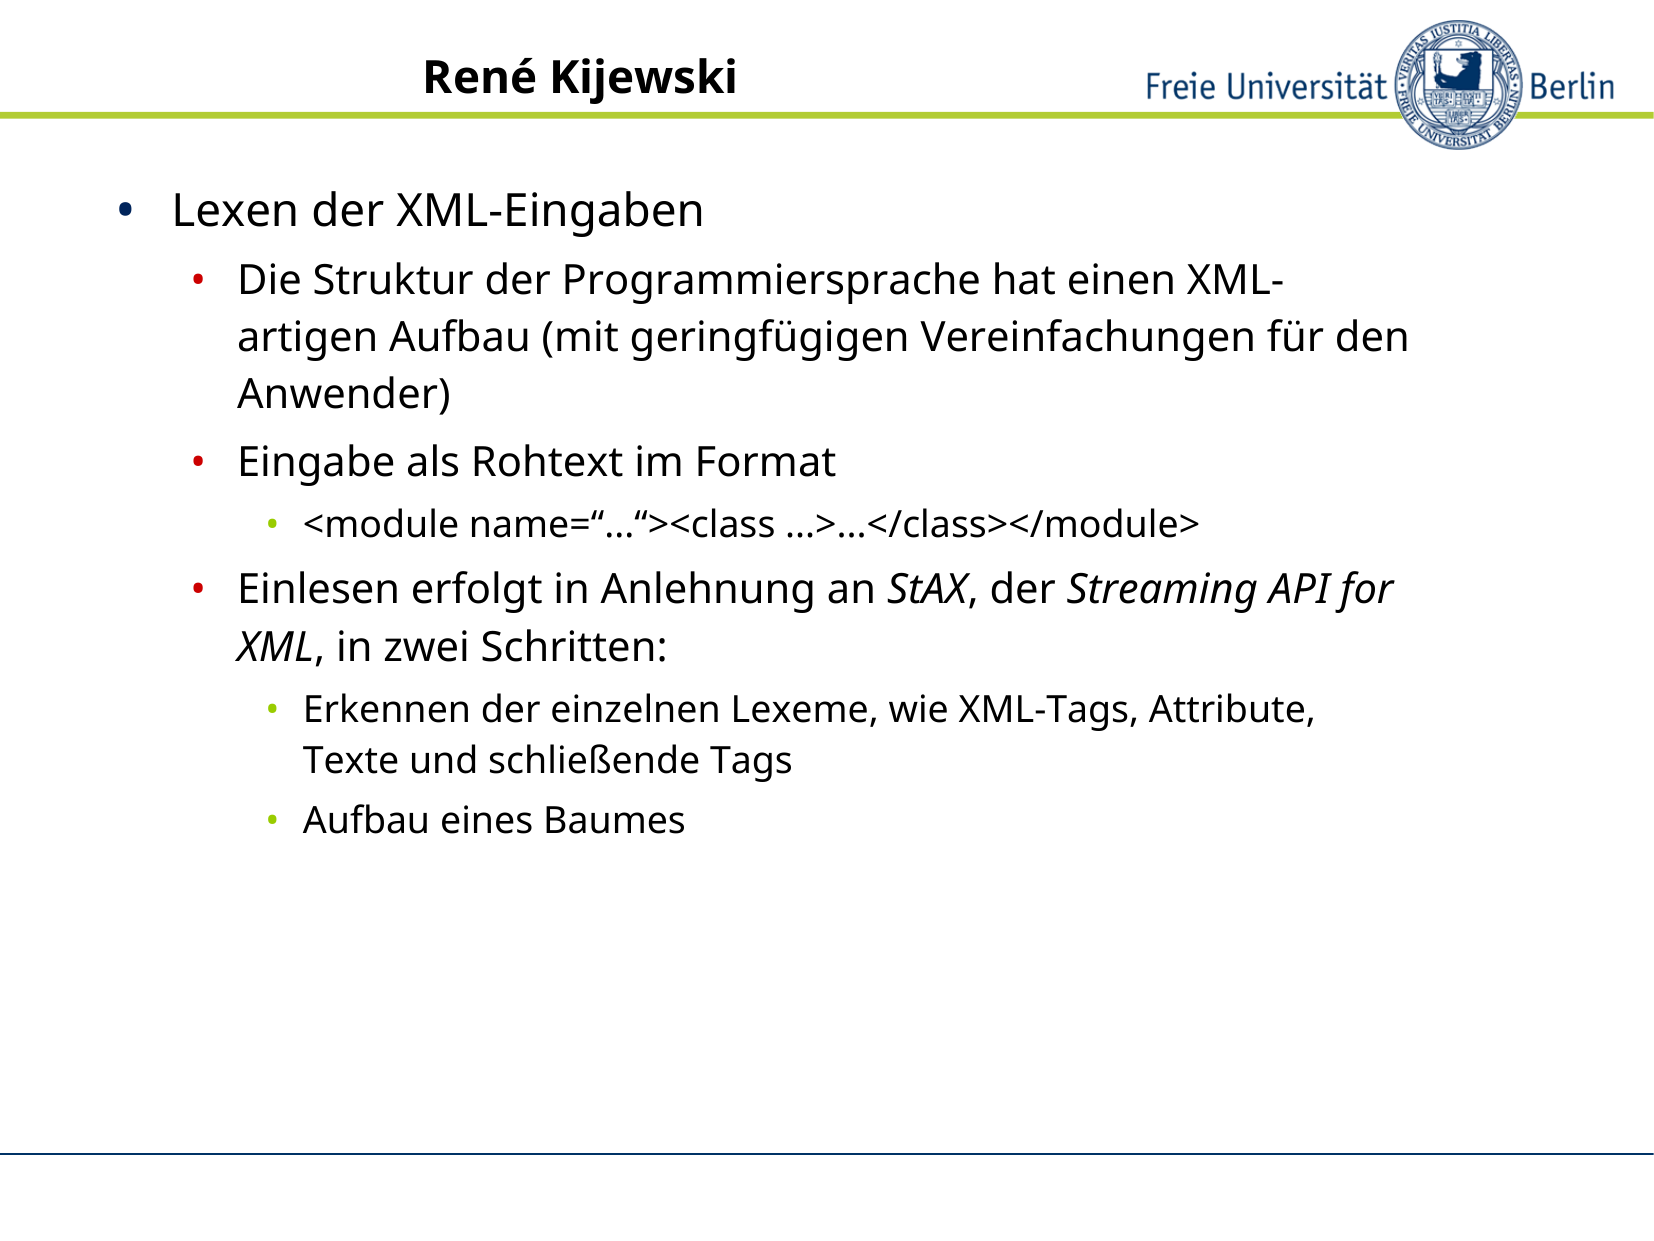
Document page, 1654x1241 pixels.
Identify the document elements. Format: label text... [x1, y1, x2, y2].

list Lexen der XML-Eingaben Die Struktur der Programmiersprache hat einen XML-artigen Aufbau (mit geringfügigen Vereinfachungen für den Anwender) Eingabe als Rohtext im Format <module name=“...“><class ...>...</class></module> Einlesen erfolgt in Anlehnung an StAX, der Streaming API for XML, in zwei Schritten: Erkennen der einzelnen Lexeme, wie XML-Tags, Attribute, Texte und schließende Tags Aufbau eines Baumes [115, 177, 1418, 779]
title René Kijewski [422, 0, 1654, 152]
